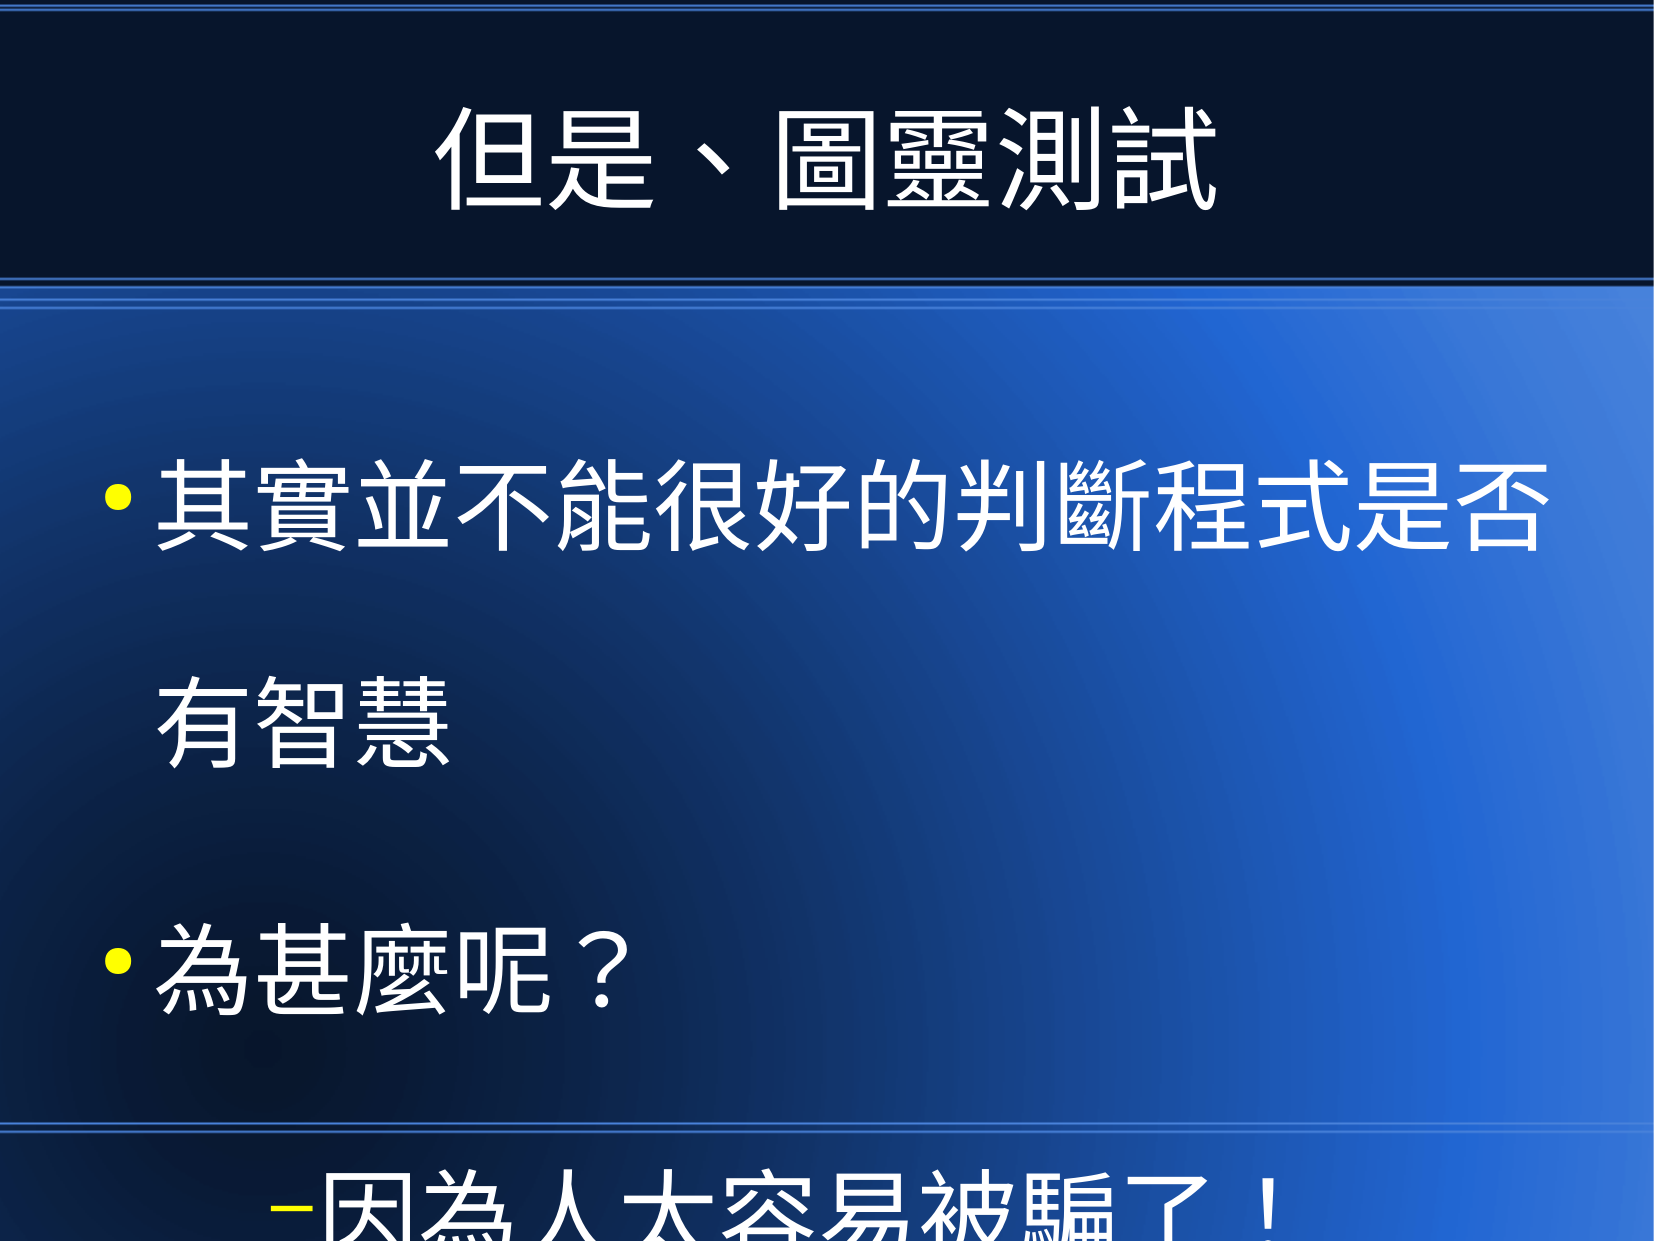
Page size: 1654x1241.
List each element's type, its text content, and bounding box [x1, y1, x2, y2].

list 其實並不能很好的判斷程式是否有智慧 為甚麼呢？ 因為人太容易被騙了！ [82, 355, 1571, 1241]
picture [0, 0, 1654, 1241]
title 但是、圖靈測試 [82, 49, 1571, 257]
